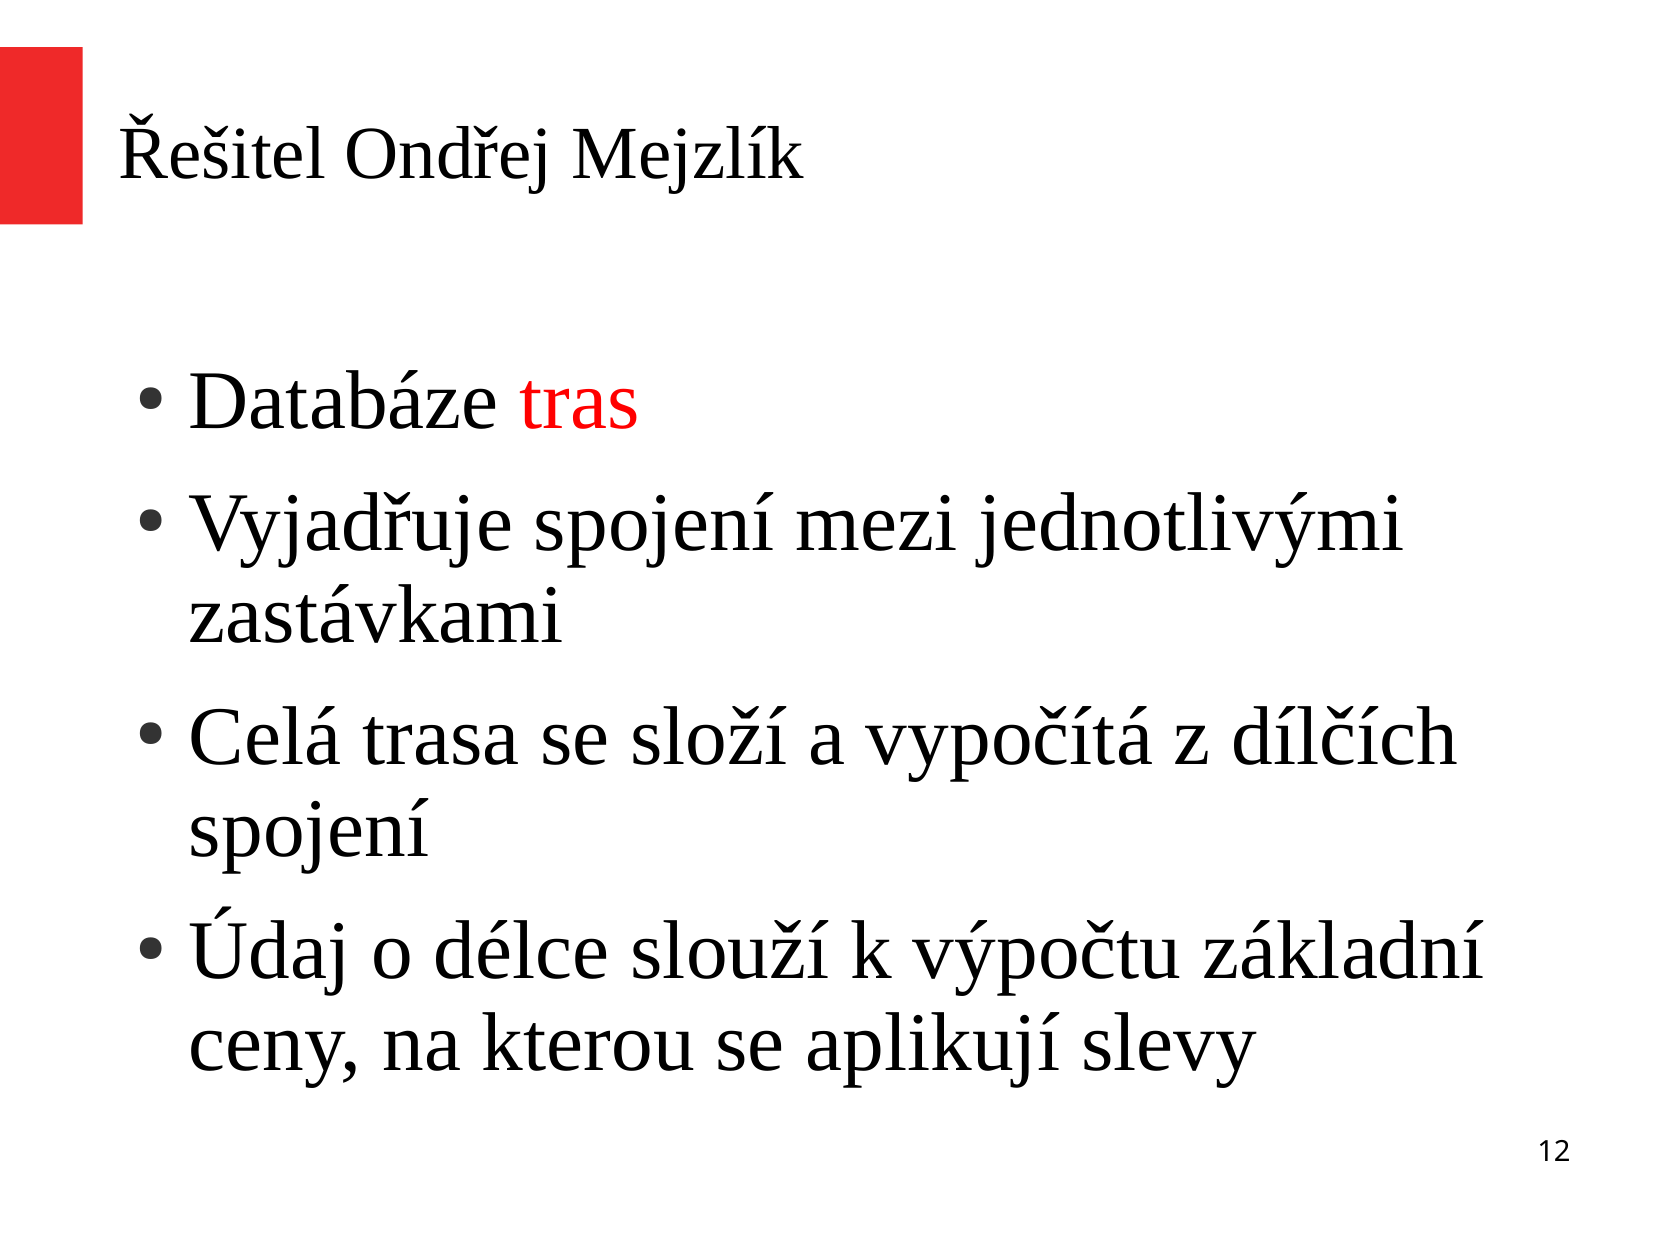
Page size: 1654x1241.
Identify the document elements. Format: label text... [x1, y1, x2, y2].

list Databáze tras Vyjadřuje spojení mezi jednotlivými zastávkami Celá trasa se složí a vypočítá z dílčích spojení Údaj o délce slouží k výpočtu základní ceny, na kterou se aplikují slevy [118, 354, 1619, 1146]
title Řešitel Ondřej Mejzlík [118, 49, 1571, 257]
